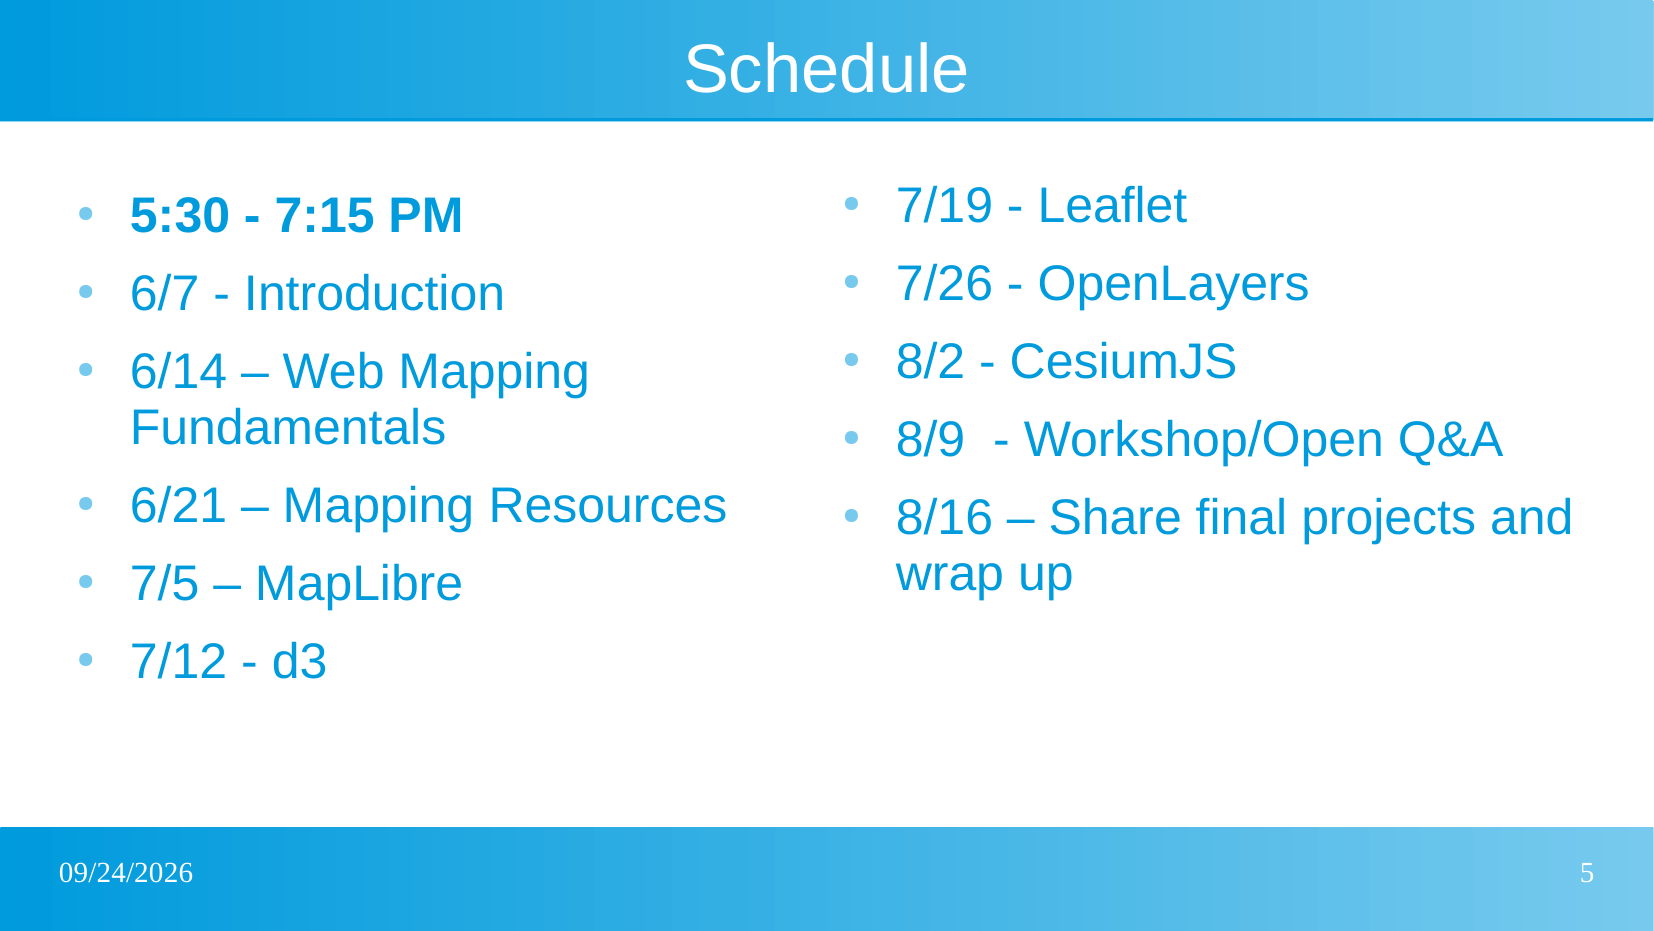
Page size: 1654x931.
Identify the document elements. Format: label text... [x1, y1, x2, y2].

list 7/19 - Leaflet 7/26 - OpenLayers 8/2 - CesiumJS 8/9 - Workshop/Open Q&A 8/16 – Share final projects and wrap up [825, 177, 1591, 768]
list 5:30 - 7:15 PM 6/7 - Introduction 6/14 – Web Mapping Fundamentals 6/21 – Mapping Resources 7/5 – MapLibre 7/12 - d3 [59, 187, 826, 779]
title Schedule [59, 29, 1595, 108]
